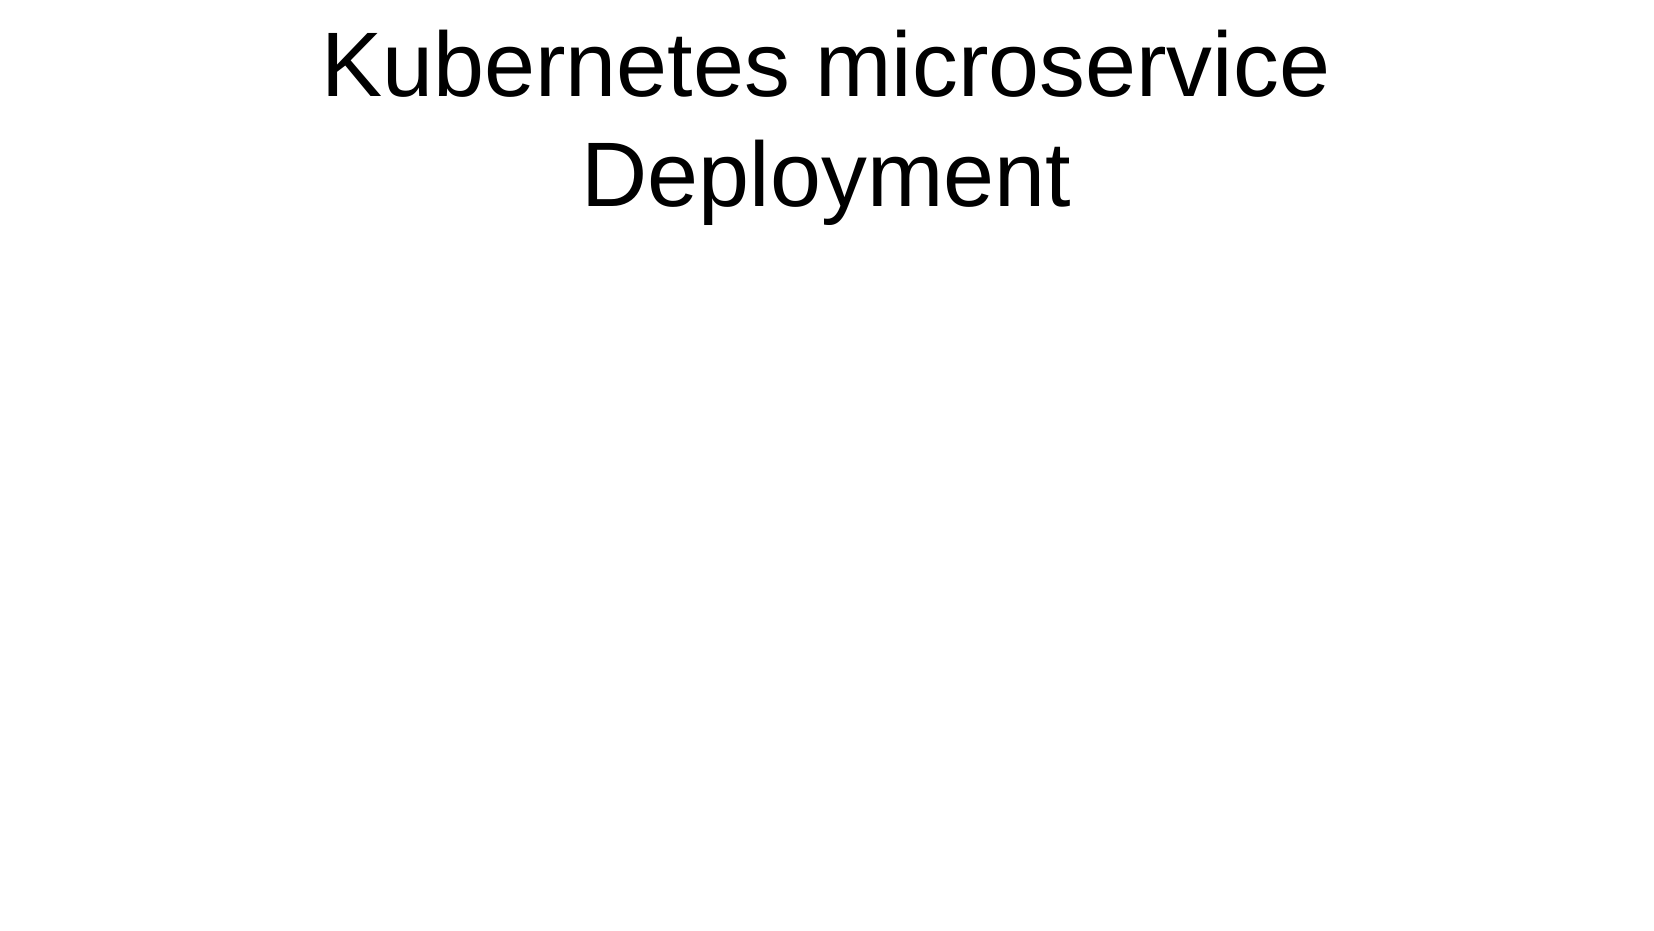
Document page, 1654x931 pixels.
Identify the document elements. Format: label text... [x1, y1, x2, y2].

text_box Kubernetes microservice Deployment [82, 12, 1571, 218]
text_box Kubernetes microservice Deployment [712, 163, 737, 201]
